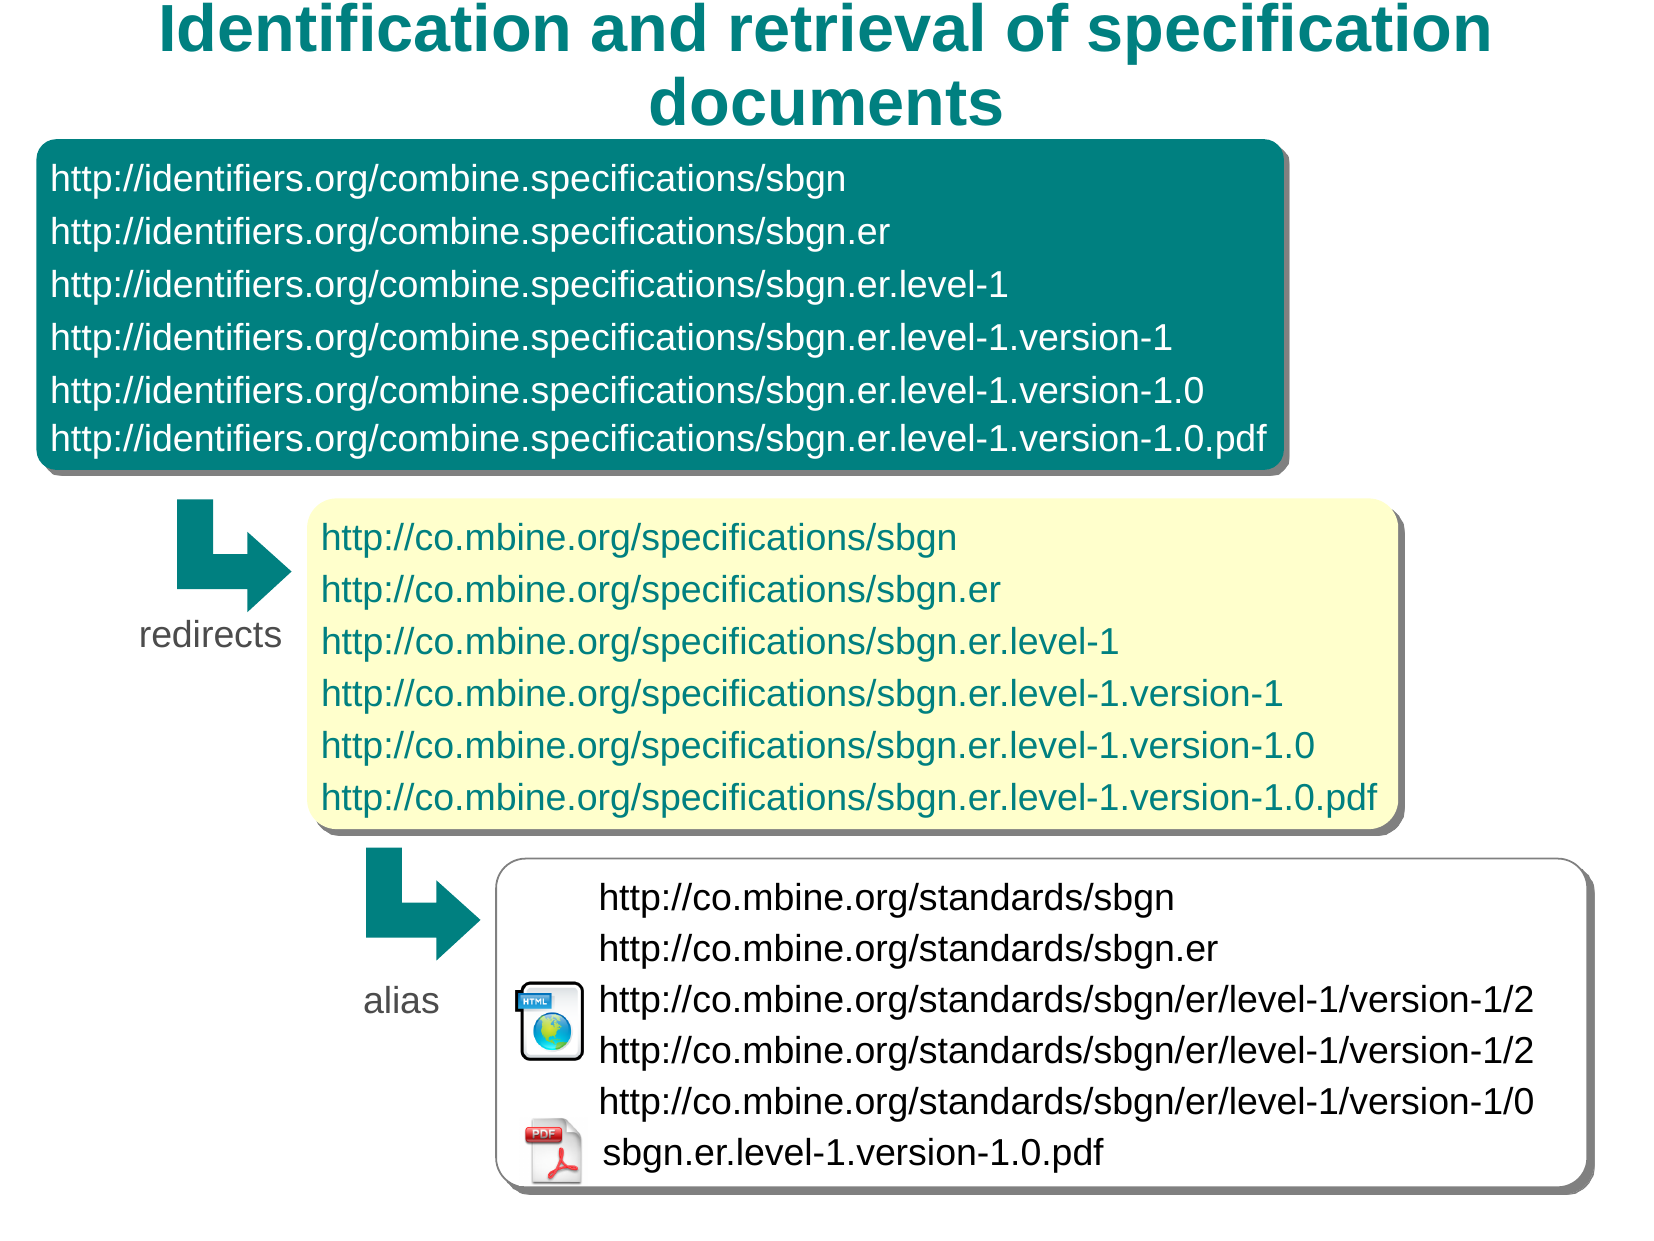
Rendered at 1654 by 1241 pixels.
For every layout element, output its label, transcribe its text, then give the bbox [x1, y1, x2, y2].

text_box http://co.mbine.org/specifications/sbgn.er.level-1 [306, 612, 1135, 670]
text_box http://identifiers.org/combine.specifications/sbgn.er [35, 202, 906, 260]
text_box http://co.mbine.org/standards/sbgn/er/level-1/version-1/2 [583, 1022, 1550, 1073]
text_box [366, 847, 481, 961]
text_box http://co.mbine.org/specifications/sbgn.er.level-1.version-1.0 [306, 716, 1331, 774]
text_box http://co.mbine.org/standards/sbgn [583, 869, 1190, 927]
text_box http://identifiers.org/combine.specifications/sbgn.er.level-1 [35, 256, 1025, 313]
text_box http://co.mbine.org/specifications/sbgn [306, 509, 973, 566]
text_box redirects [124, 606, 298, 664]
text_box http://co.mbine.org/specifications/sbgn.er.level-1.version-1.0.pdf [306, 768, 1393, 826]
text_box http://co.mbine.org/standards/sbgn/er/level-1/version-1/2 [583, 971, 1550, 1022]
text_box http://co.mbine.org/specifications/sbgn.er [306, 561, 1017, 612]
text_box http://identifiers.org/combine.specifications/sbgn.er.level-1.version-1.0.pdf [35, 409, 1283, 467]
text_box http://identifiers.org/combine.specifications/sbgn.er.level-1.version-1.0 [35, 362, 1220, 420]
title Identification and retrieval of specification documents [0, 0, 1654, 141]
text_box http://co.mbine.org/standards/sbgn.er [583, 920, 1234, 971]
text_box [496, 858, 1588, 1188]
text_box http://identifiers.org/combine.specifications/sbgn.er.level-1.version-1 [35, 309, 1189, 367]
text_box [313, 498, 1399, 817]
text_box [39, 139, 1284, 456]
text_box http://identifiers.org/combine.specifications/sbgn [35, 149, 862, 207]
text_box http://co.mbine.org/standards/sbgn/er/level-1/version-1/0 [583, 1073, 1550, 1131]
picture [519, 1117, 588, 1186]
picture [512, 981, 592, 1061]
text_box [323, 826, 1382, 830]
text_box sbgn.er.level-1.version-1.0.pdf [587, 1124, 1119, 1182]
text_box alias [348, 972, 455, 1030]
text_box [177, 499, 292, 606]
text_box http://co.mbine.org/specifications/sbgn.er.level-1.version-1 [306, 664, 1300, 722]
